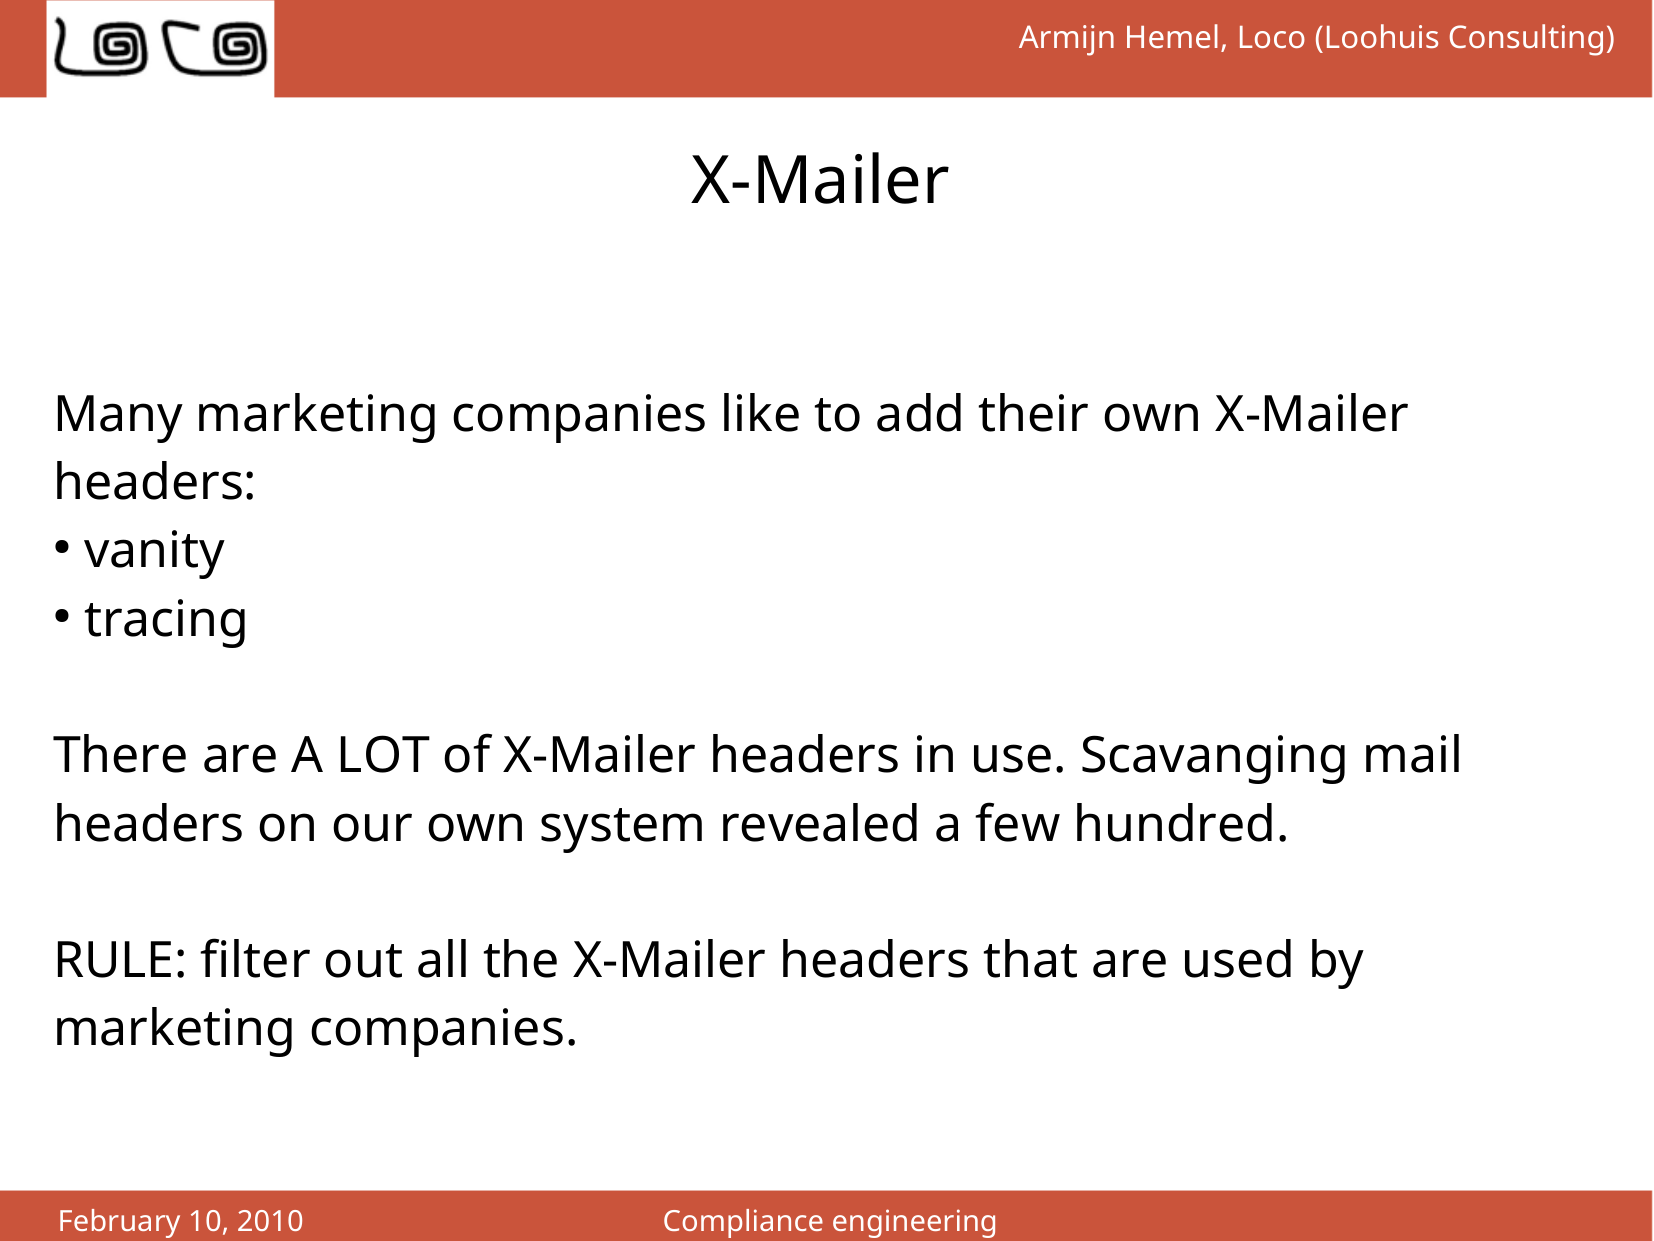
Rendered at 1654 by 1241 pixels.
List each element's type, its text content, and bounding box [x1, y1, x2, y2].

picture [0, 0, 1654, 1241]
title X-Mailer [47, 125, 1595, 229]
subtitle Many marketing companies like to add their own X-Mailer headers: vanity tracing There are A LOT of X-Mailer headers in use. Scavanging mail headers on our own system revealed a few hundred. RULE: filter out all the X-Mailer headers that are used by marketing companies. [53, 265, 1595, 1173]
